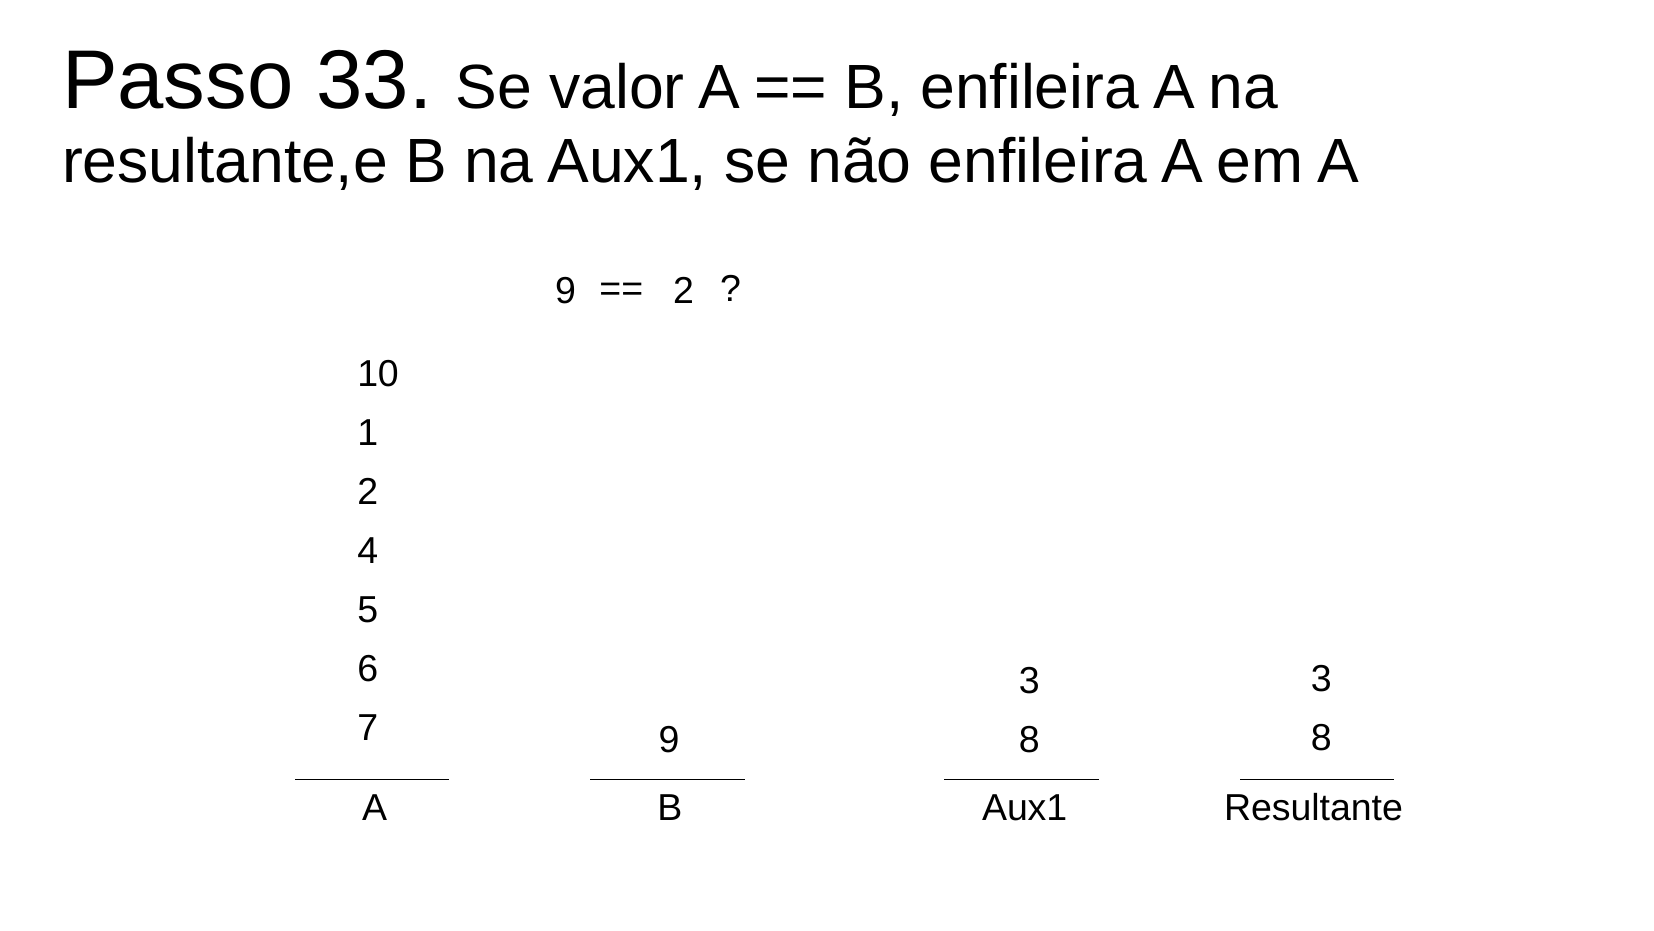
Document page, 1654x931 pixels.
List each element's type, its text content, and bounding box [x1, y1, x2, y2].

text_box ? [705, 259, 756, 317]
text_box Aux1 [967, 780, 1083, 837]
text_box 3 [1296, 649, 1347, 707]
text_box 10 [342, 344, 426, 402]
text_box 1 [342, 403, 426, 461]
text_box == [584, 259, 659, 317]
text_box 5 [342, 580, 426, 638]
text_box 3 [1003, 651, 1055, 709]
text_box 6 [342, 640, 426, 697]
text_box 4 [342, 521, 426, 579]
text_box 9 [540, 262, 591, 319]
text_box Resultante [1209, 779, 1418, 837]
text_box A [347, 779, 508, 837]
text_box B [642, 780, 698, 837]
text_box Passo 33. Se valor A == B, enfileira A na resultante,e B na Aux1, se não enfileira A em A [47, 25, 1607, 274]
text_box 8 [1296, 708, 1347, 766]
text_box 7 [342, 699, 426, 756]
text_box 8 [1003, 710, 1055, 768]
text_box 2 [342, 462, 426, 520]
text_box 2 [658, 262, 709, 319]
text_box 9 [643, 710, 695, 768]
